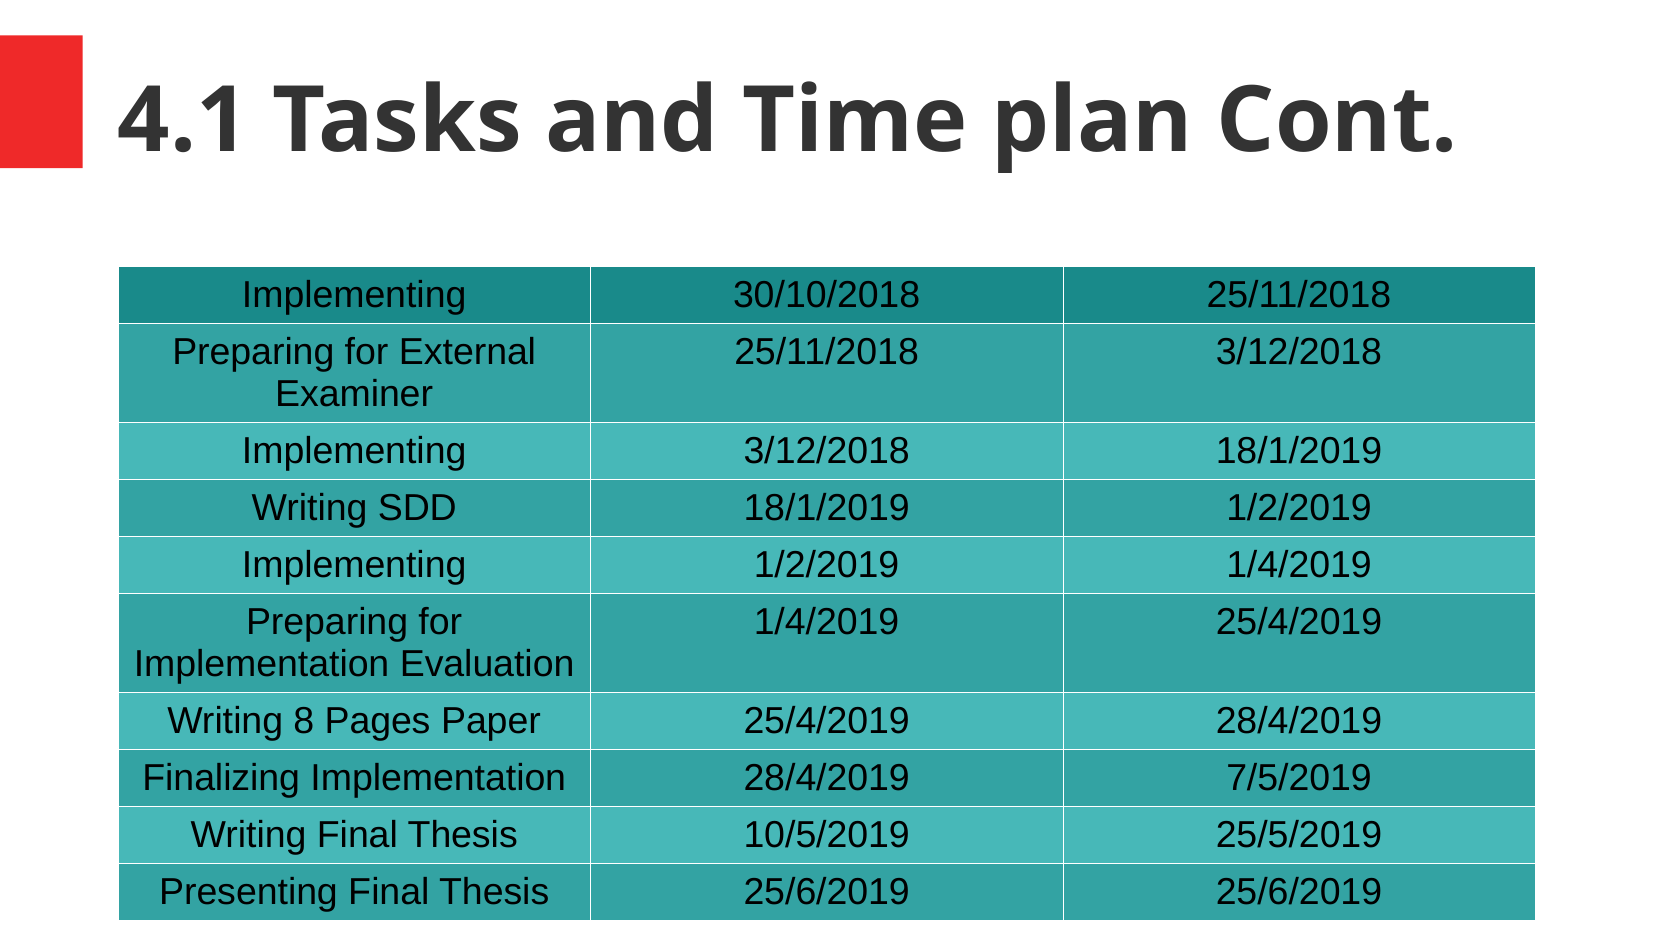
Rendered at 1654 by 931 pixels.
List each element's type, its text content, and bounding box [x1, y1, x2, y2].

table_cell 1/4/2019 [591, 594, 1063, 692]
table_cell 18/1/2019 [591, 480, 1063, 536]
table_cell Preparing for Implementation Evaluation [119, 594, 590, 692]
table_cell 25/5/2019 [1064, 807, 1535, 863]
table_cell 7/5/2019 [1064, 750, 1535, 806]
table_cell Writing 8 Pages Paper [119, 693, 590, 749]
text_box 4.1 Tasks and Time plan Cont. [117, 36, 1571, 193]
table_cell Presenting Final Thesis [119, 864, 590, 920]
table_cell Preparing for External Examiner [119, 324, 590, 422]
table_cell Writing Final Thesis [119, 807, 590, 863]
table_cell 1/2/2019 [591, 537, 1063, 593]
table_cell Finalizing Implementation [119, 750, 590, 806]
table_cell 25/11/2018 [591, 324, 1063, 422]
table_cell 1/2/2019 [1064, 480, 1535, 536]
table_cell Writing SDD [119, 480, 590, 536]
table_cell 3/12/2018 [1064, 324, 1535, 422]
table_cell 10/5/2019 [591, 807, 1063, 863]
table_header Implementing [119, 267, 590, 323]
table_cell 25/4/2019 [591, 693, 1063, 749]
table_cell 28/4/2019 [1064, 693, 1535, 749]
table_header 30/10/2018 [591, 267, 1063, 323]
table_cell 25/6/2019 [591, 864, 1063, 920]
table_cell Implementing [119, 423, 590, 479]
table_cell 1/4/2019 [1064, 537, 1535, 593]
table_cell 28/4/2019 [591, 750, 1063, 806]
table_header 25/11/2018 [1064, 267, 1535, 323]
table_cell 3/12/2018 [591, 423, 1063, 479]
table_cell Implementing [119, 537, 590, 593]
table_cell 18/1/2019 [1064, 423, 1535, 479]
table_cell 25/6/2019 [1064, 864, 1535, 920]
table_cell 25/4/2019 [1064, 594, 1535, 692]
